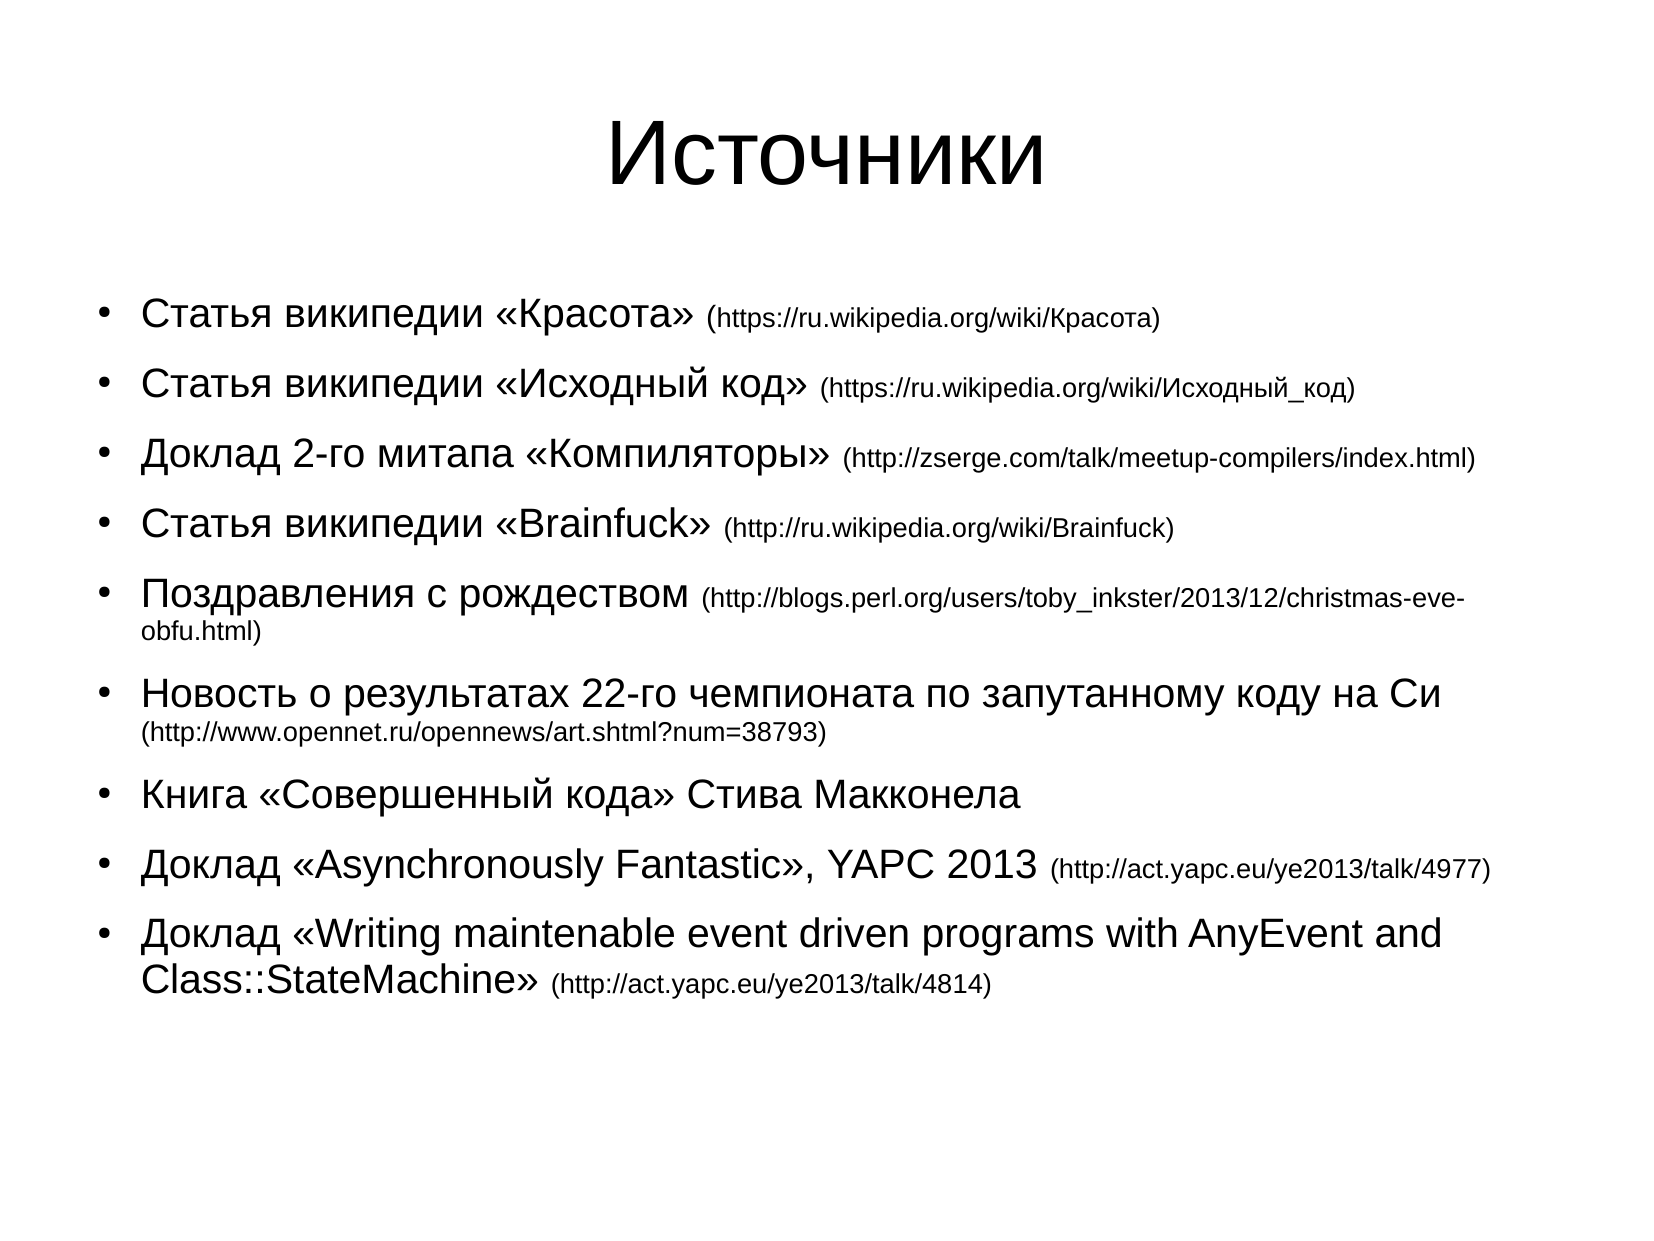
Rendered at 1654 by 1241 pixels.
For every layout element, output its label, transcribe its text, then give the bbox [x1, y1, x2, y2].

title Источники [82, 49, 1571, 257]
list Статья википедии «Красота» (https://ru.wikipedia.org/wiki/Красота) Статья википедии «Исходный код» (https://ru.wikipedia.org/wiki/Исходный_код) Доклад 2-го митапа «Компиляторы» (http://zserge.com/talk/meetup-compilers/index.html) Статья википедии «Brainfuck» (http://ru.wikipedia.org/wiki/Brainfuck) Поздравления с рождеством (http://blogs.perl.org/users/toby_inkster/2013/12/christmas-eve-obfu.html) Новость о результатах 22-го чемпионата по запутанному коду на Си (http://www.opennet.ru/opennews/art.shtml?num=38793) Книга «Совершенный кода» Стива Макконела Доклад «Asynchronously Fantastic», YAPC 2013 (http://act.yapc.eu/ye2013/talk/4977) Доклад «Writing maintenable event driven programs with AnyEvent and Class::StateMachine» (http://act.yapc.eu/ye2013/talk/4814) [82, 290, 1571, 1010]
